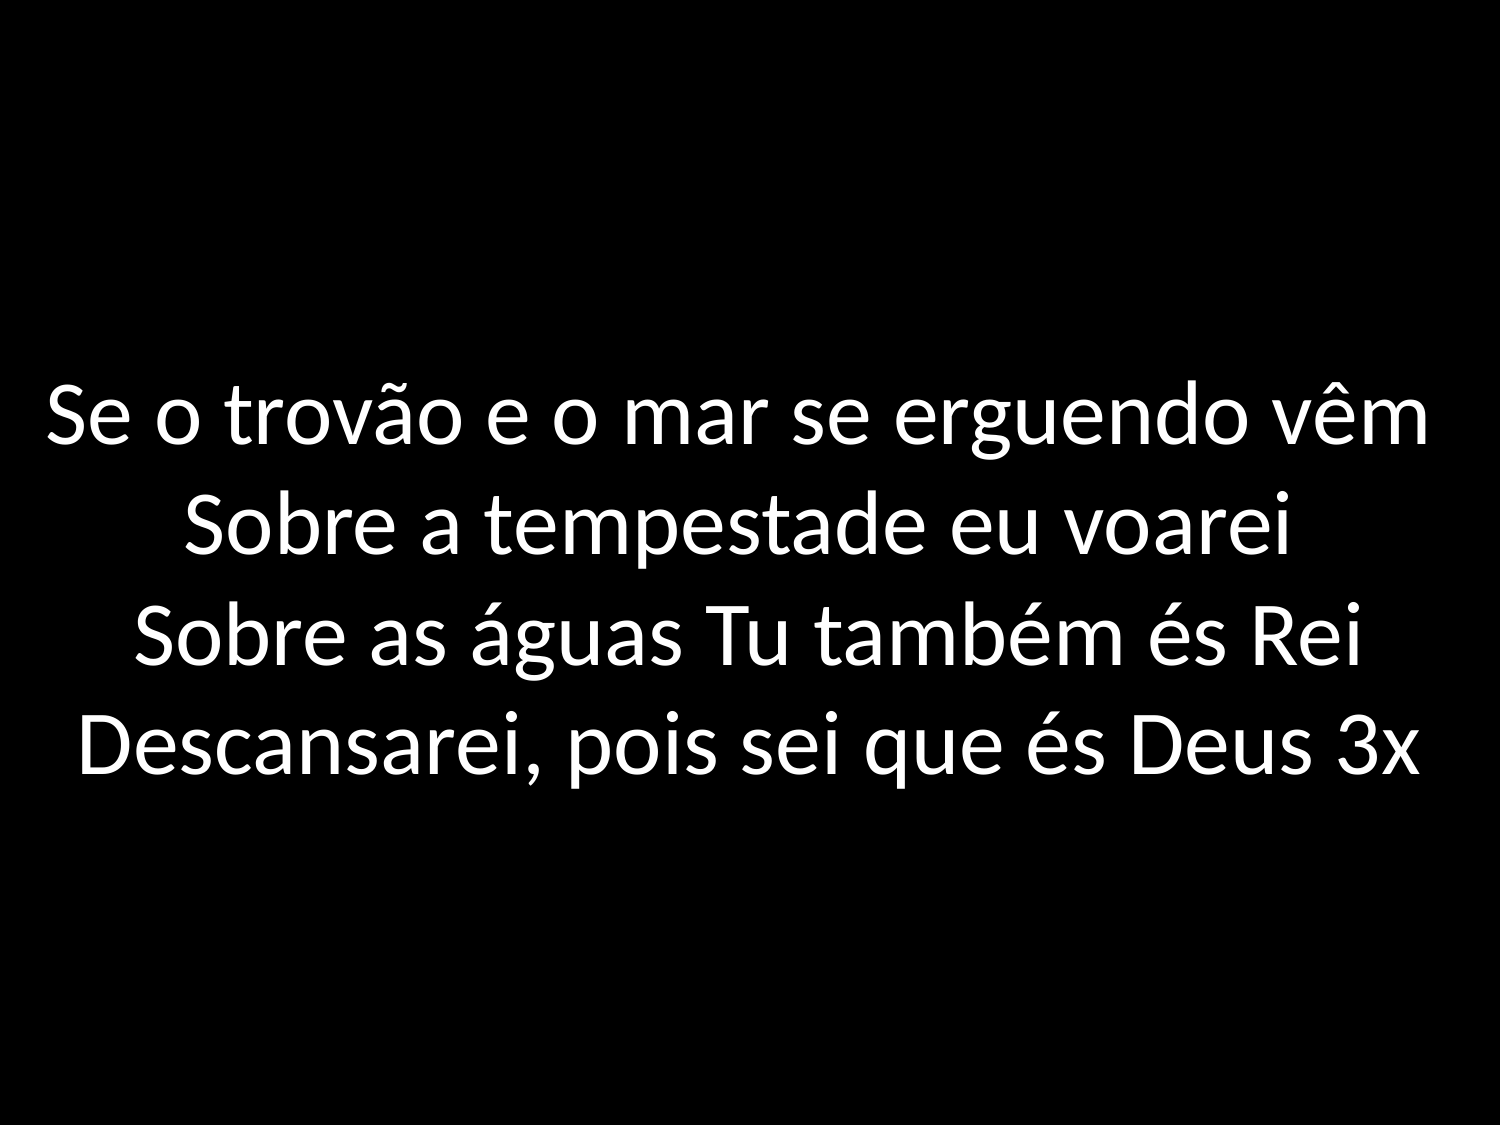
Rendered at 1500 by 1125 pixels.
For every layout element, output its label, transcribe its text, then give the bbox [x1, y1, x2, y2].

title Se o trovão e o mar se erguendo vêm Sobre a tempestade eu voarei Sobre as águas Tu também és Rei Descansarei, pois sei que és Deus 3x [23, 45, 1477, 1102]
